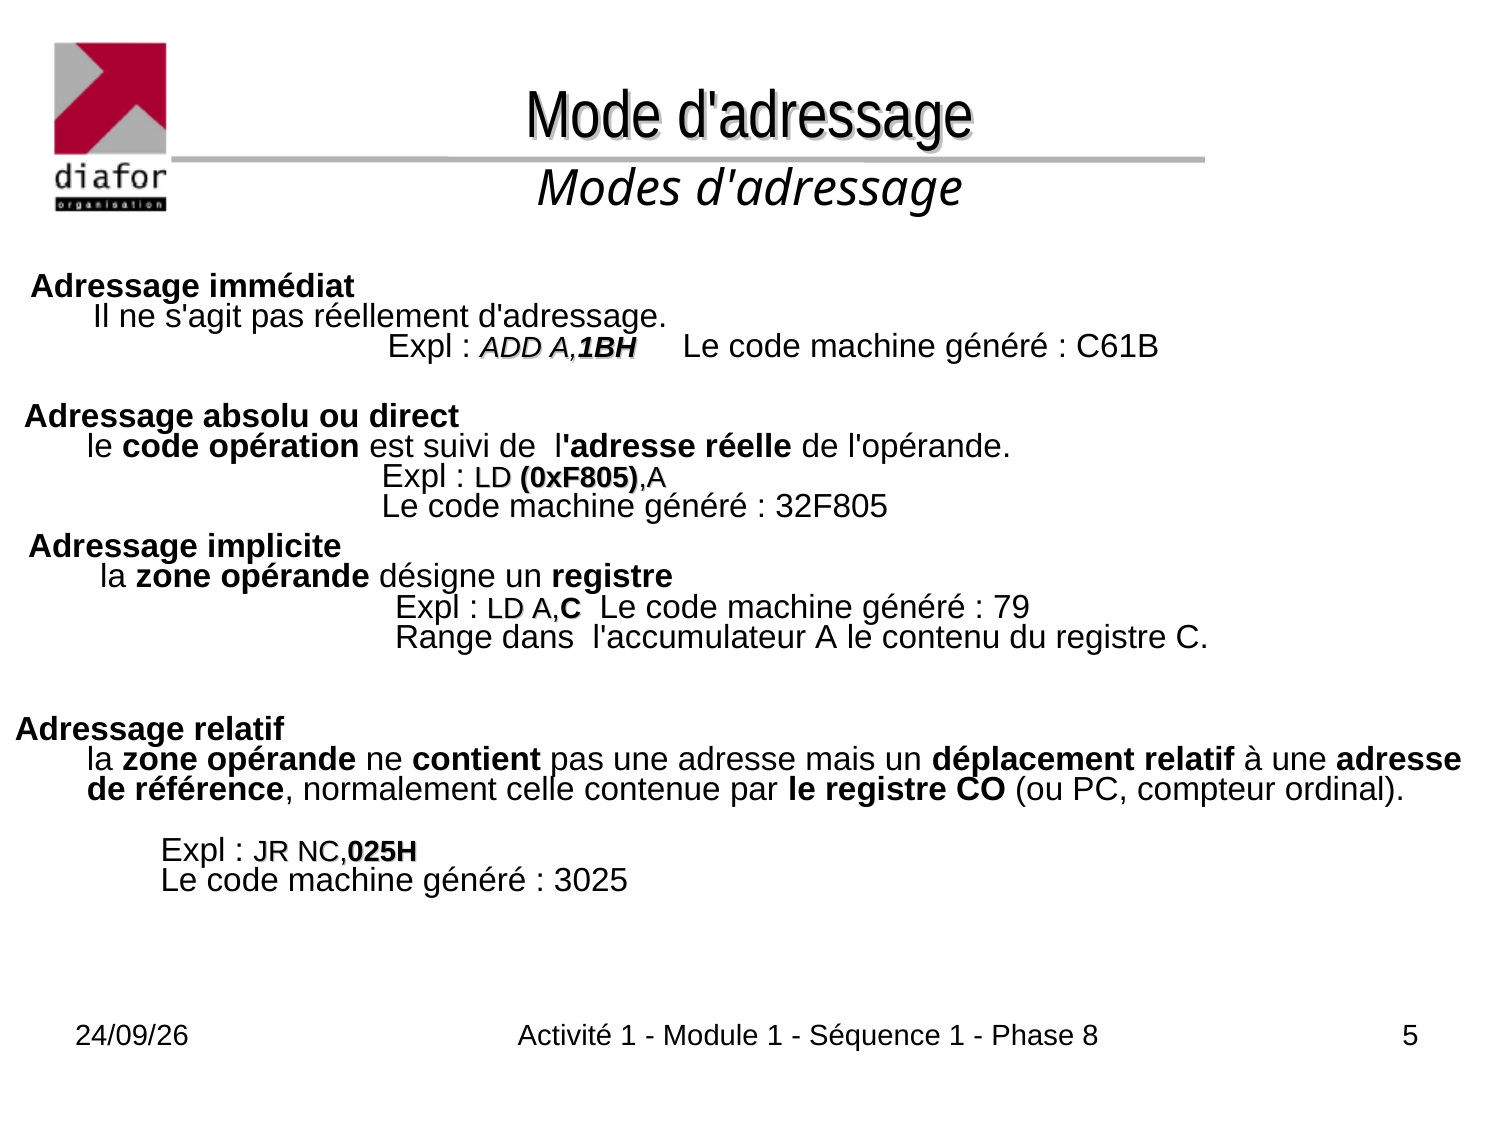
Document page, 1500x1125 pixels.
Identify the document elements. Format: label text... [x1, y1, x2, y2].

picture [53, 42, 168, 213]
text_box Adressage immédiat Il ne s'agit pas réellement d'adressage. Expl : ADD A,1BH Le code machine généré : C61B [5, 265, 1500, 372]
text_box Adressage relatif la zone opérande ne contient pas une adresse mais un déplacement relatif à une adresse de référence, normalement celle contenue par le registre CO (ou PC, compteur ordinal). Expl : JR NC,025H Le code machine généré : 3025 [0, 708, 1500, 906]
text_box Adressage absolu ou direct le code opération est suivi de l'adresse réelle de l'opérande. Expl : LD (0xF805),A Le code machine généré : 32F805 [0, 395, 1477, 502]
text_box Adressage implicite la zone opérande désigne un registre Expl : LD A,C Le code machine généré : 79 Range dans l'accumulateur A le contenu du registre C. [13, 526, 1247, 632]
title Mode d'adressage Modes d'adressage [75, 45, 1426, 250]
